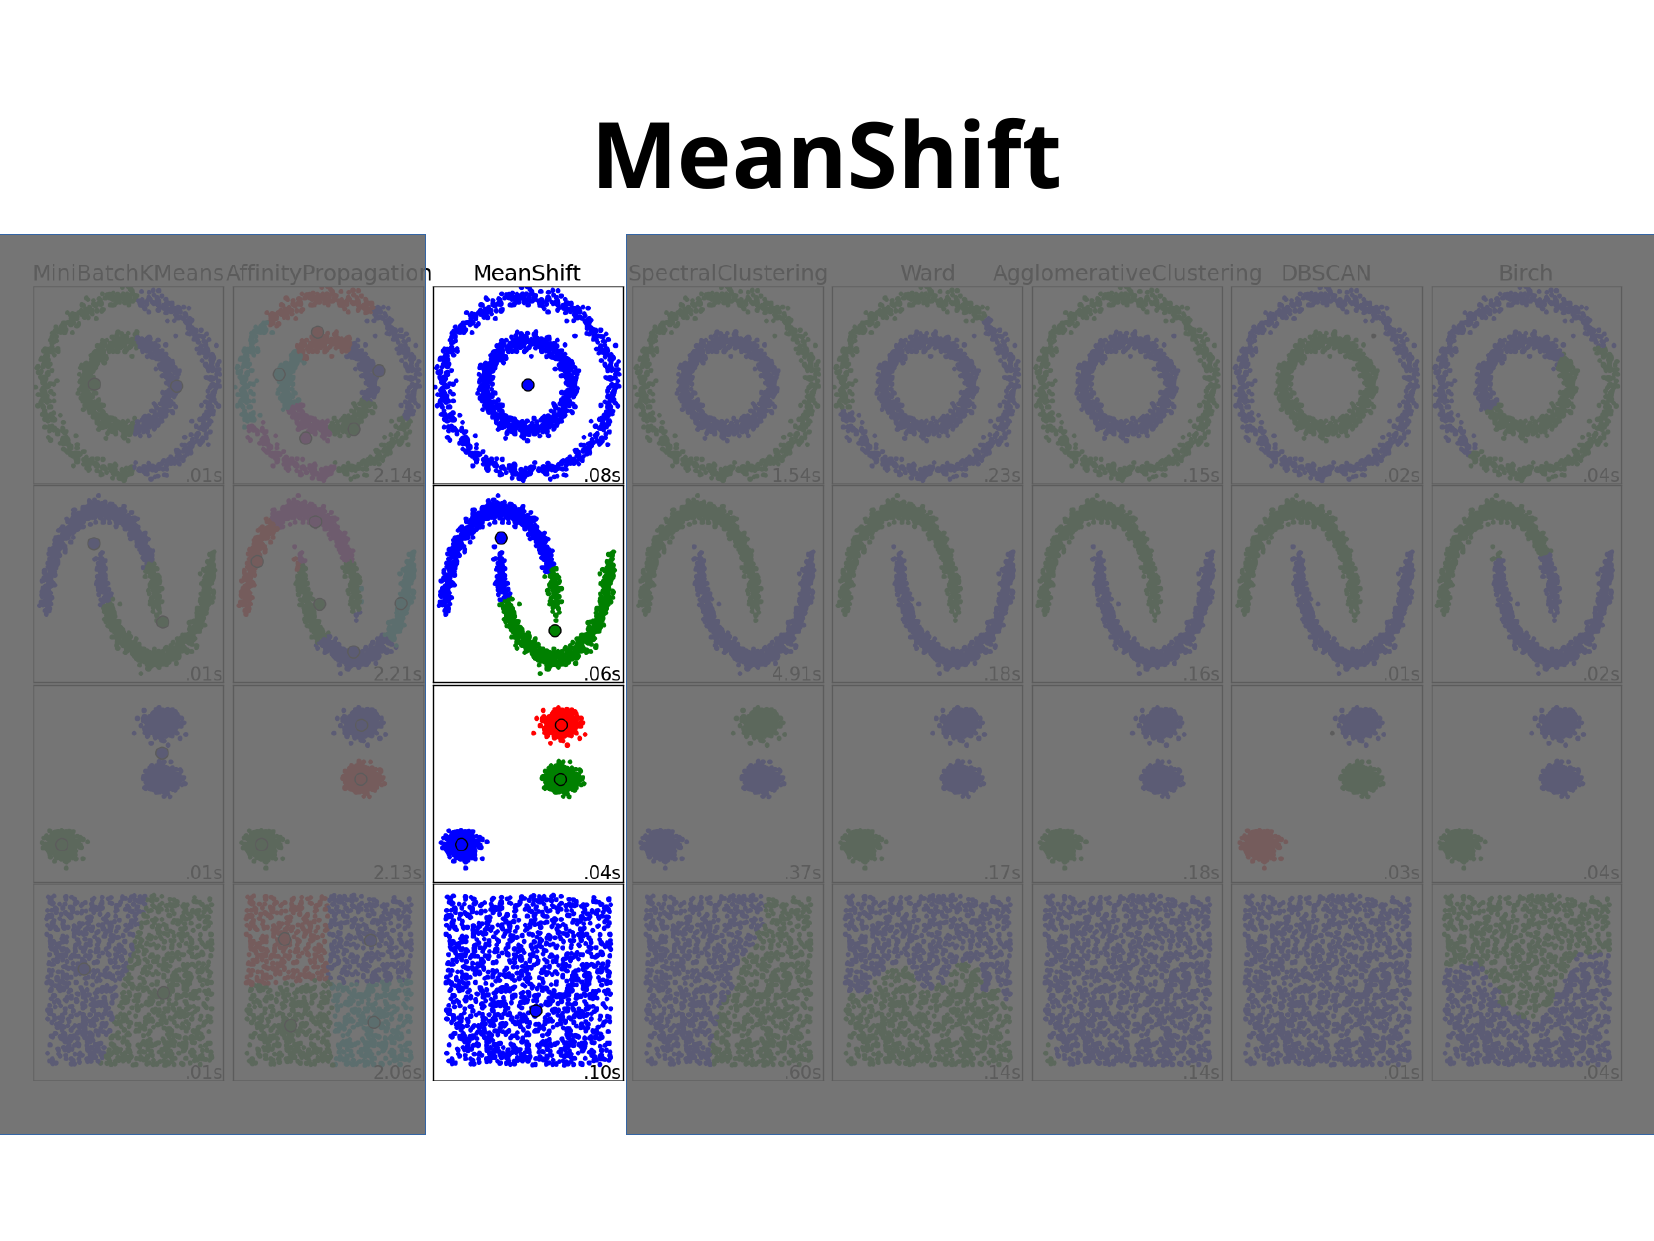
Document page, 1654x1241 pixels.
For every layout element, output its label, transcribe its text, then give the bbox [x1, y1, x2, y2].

text_box [0, 234, 426, 1135]
text_box [626, 234, 1654, 1135]
title MeanShift [82, 49, 1571, 253]
picture [426, 253, 626, 1081]
